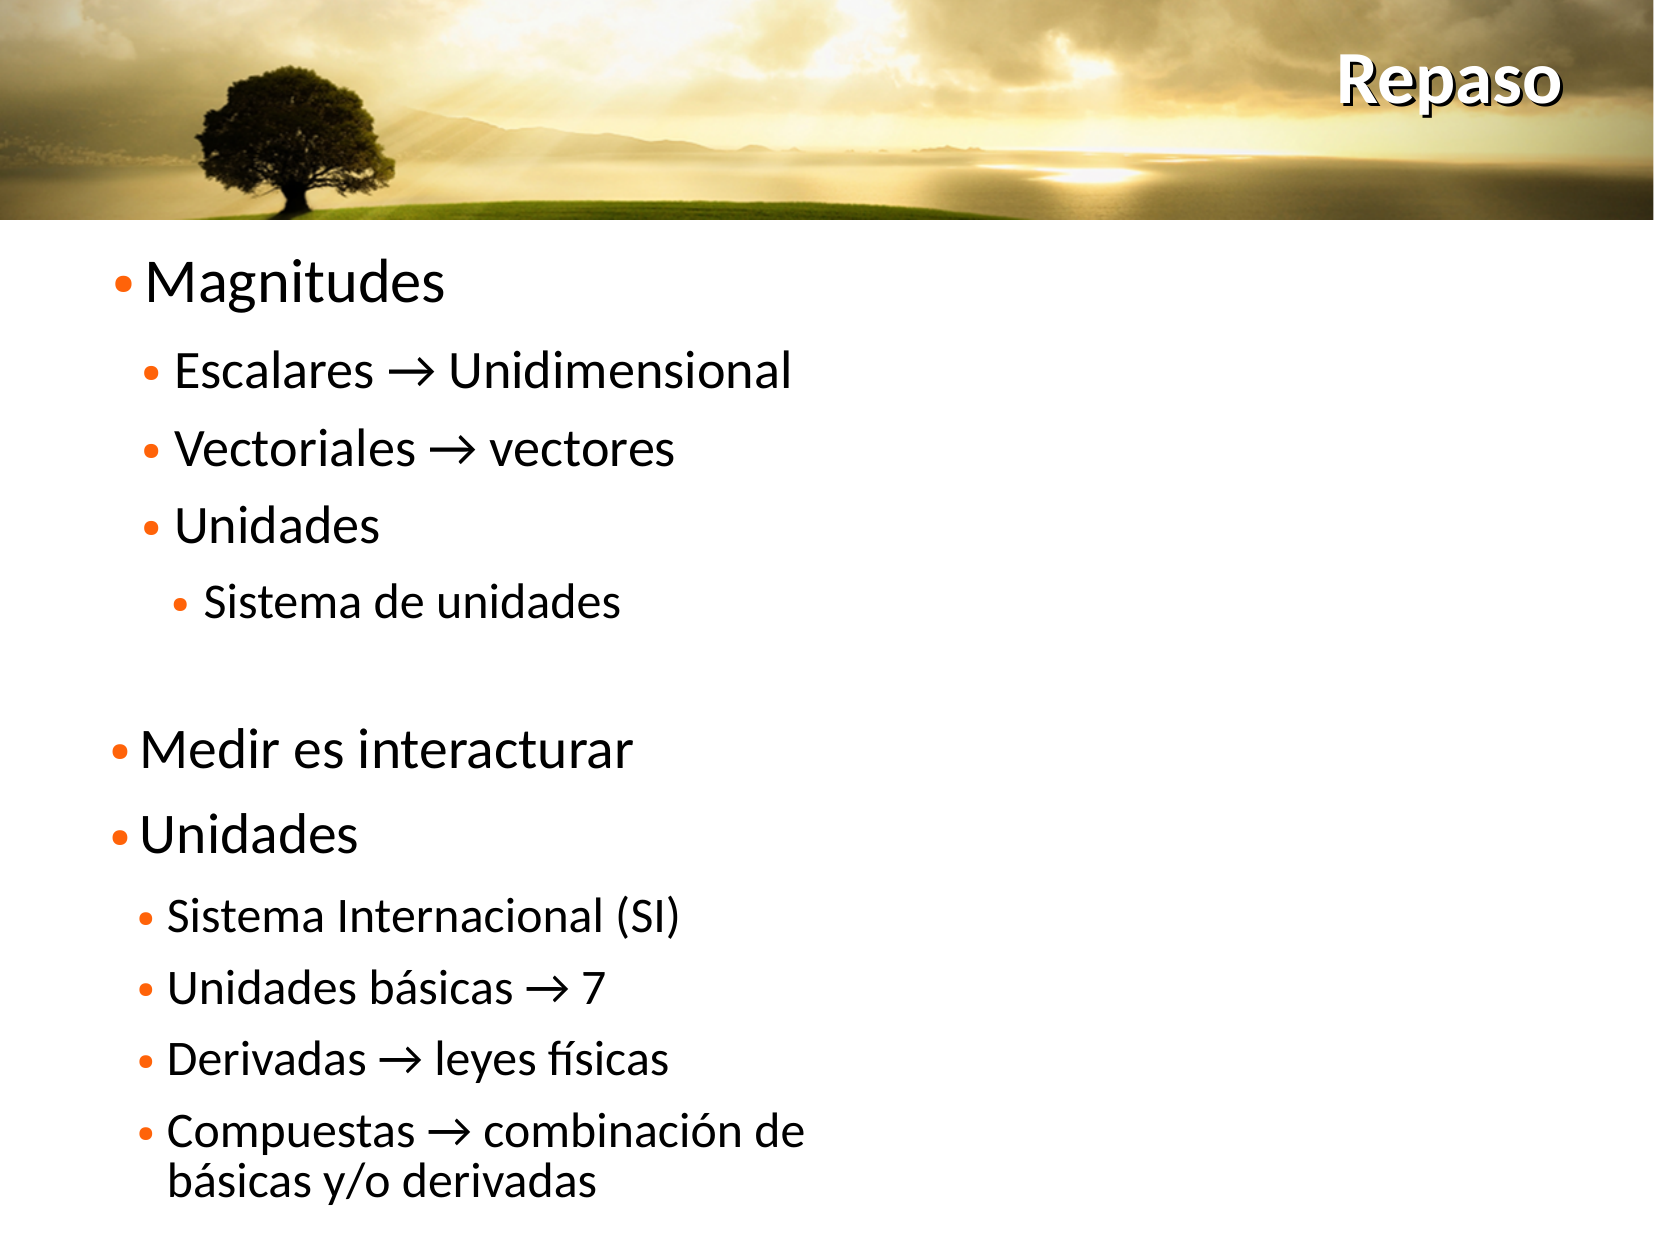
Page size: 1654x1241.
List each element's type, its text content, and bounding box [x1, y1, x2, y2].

title Repaso [75, 19, 1564, 151]
list Medir es interacturar Unidades Sistema Internacional (SI) Unidades básicas → 7 Derivadas → leyes físicas Compuestas → combinación de básicas y/o derivadas [82, 725, 853, 1216]
picture [0, 0, 1654, 220]
list Magnitudes Escalares → Unidimensional Vectoriales → vectores Unidades Sistema de unidades [82, 255, 809, 685]
